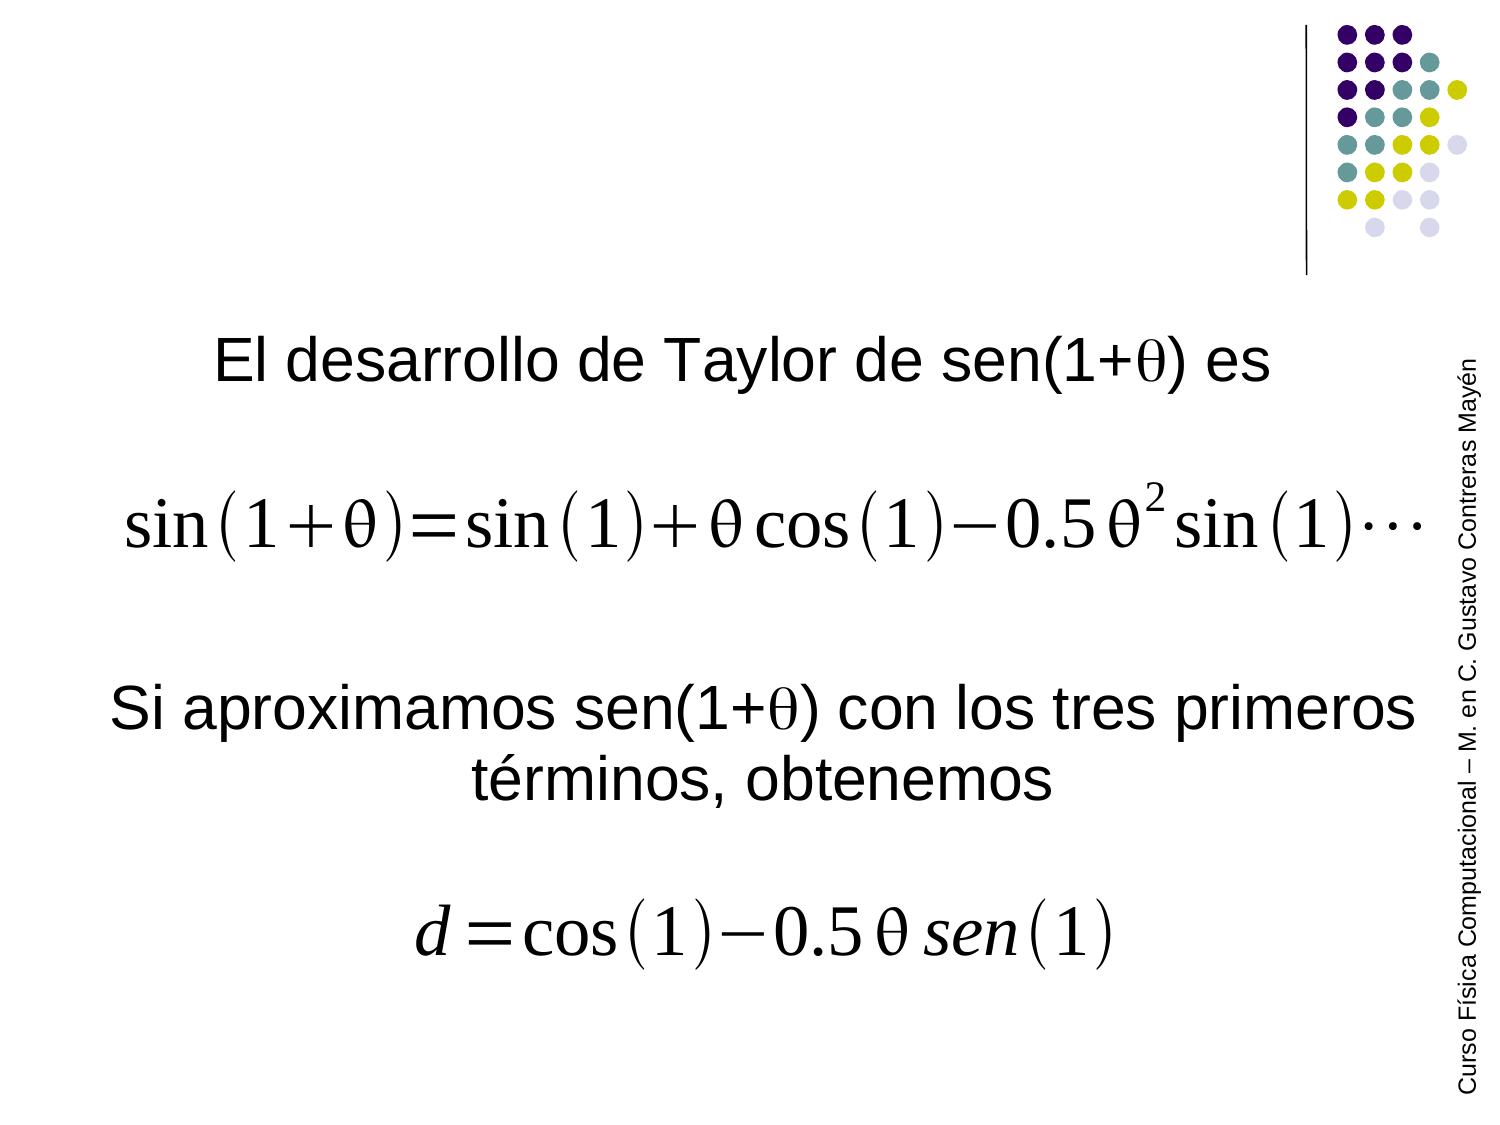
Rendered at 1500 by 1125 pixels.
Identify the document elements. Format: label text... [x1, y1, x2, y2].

chart [118, 472, 1438, 566]
chart [406, 891, 1123, 975]
text_box Si aproximamos sen(1+q) con los tres primeros términos, obtenemos [88, 660, 1439, 827]
subtitle El desarrollo de Taylor de sen(1+q) es [67, 276, 1418, 443]
